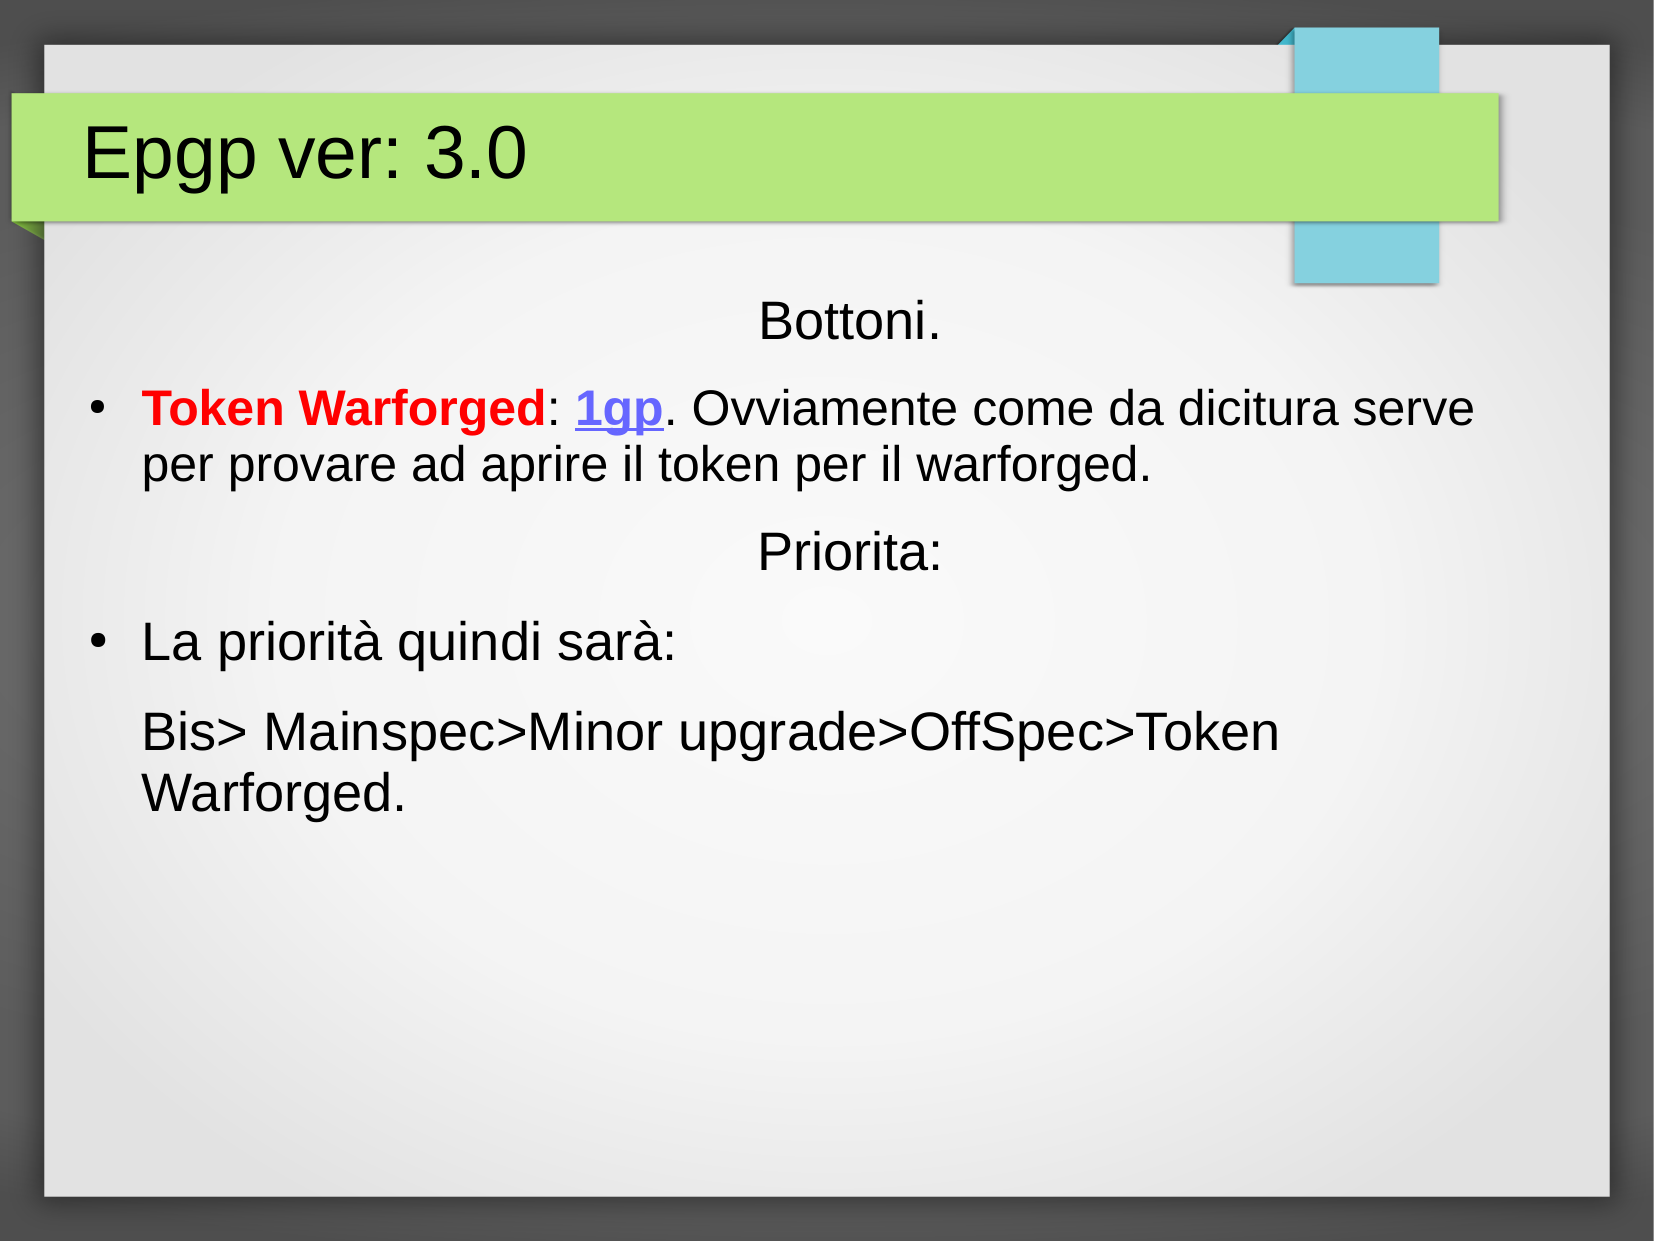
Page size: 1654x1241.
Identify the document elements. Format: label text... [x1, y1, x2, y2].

title Epgp ver: 3.0 [82, 49, 1571, 257]
picture [0, 0, 1654, 1241]
list Bottoni. Token Warforged: 1gp. Ovviamente come da dicitura serve per provare ad aprire il token per il warforged. Priorita: La priorità quindi sarà: Bis> Mainspec>Minor upgrade>OffSpec>Token Warforged. [70, 290, 1559, 1010]
